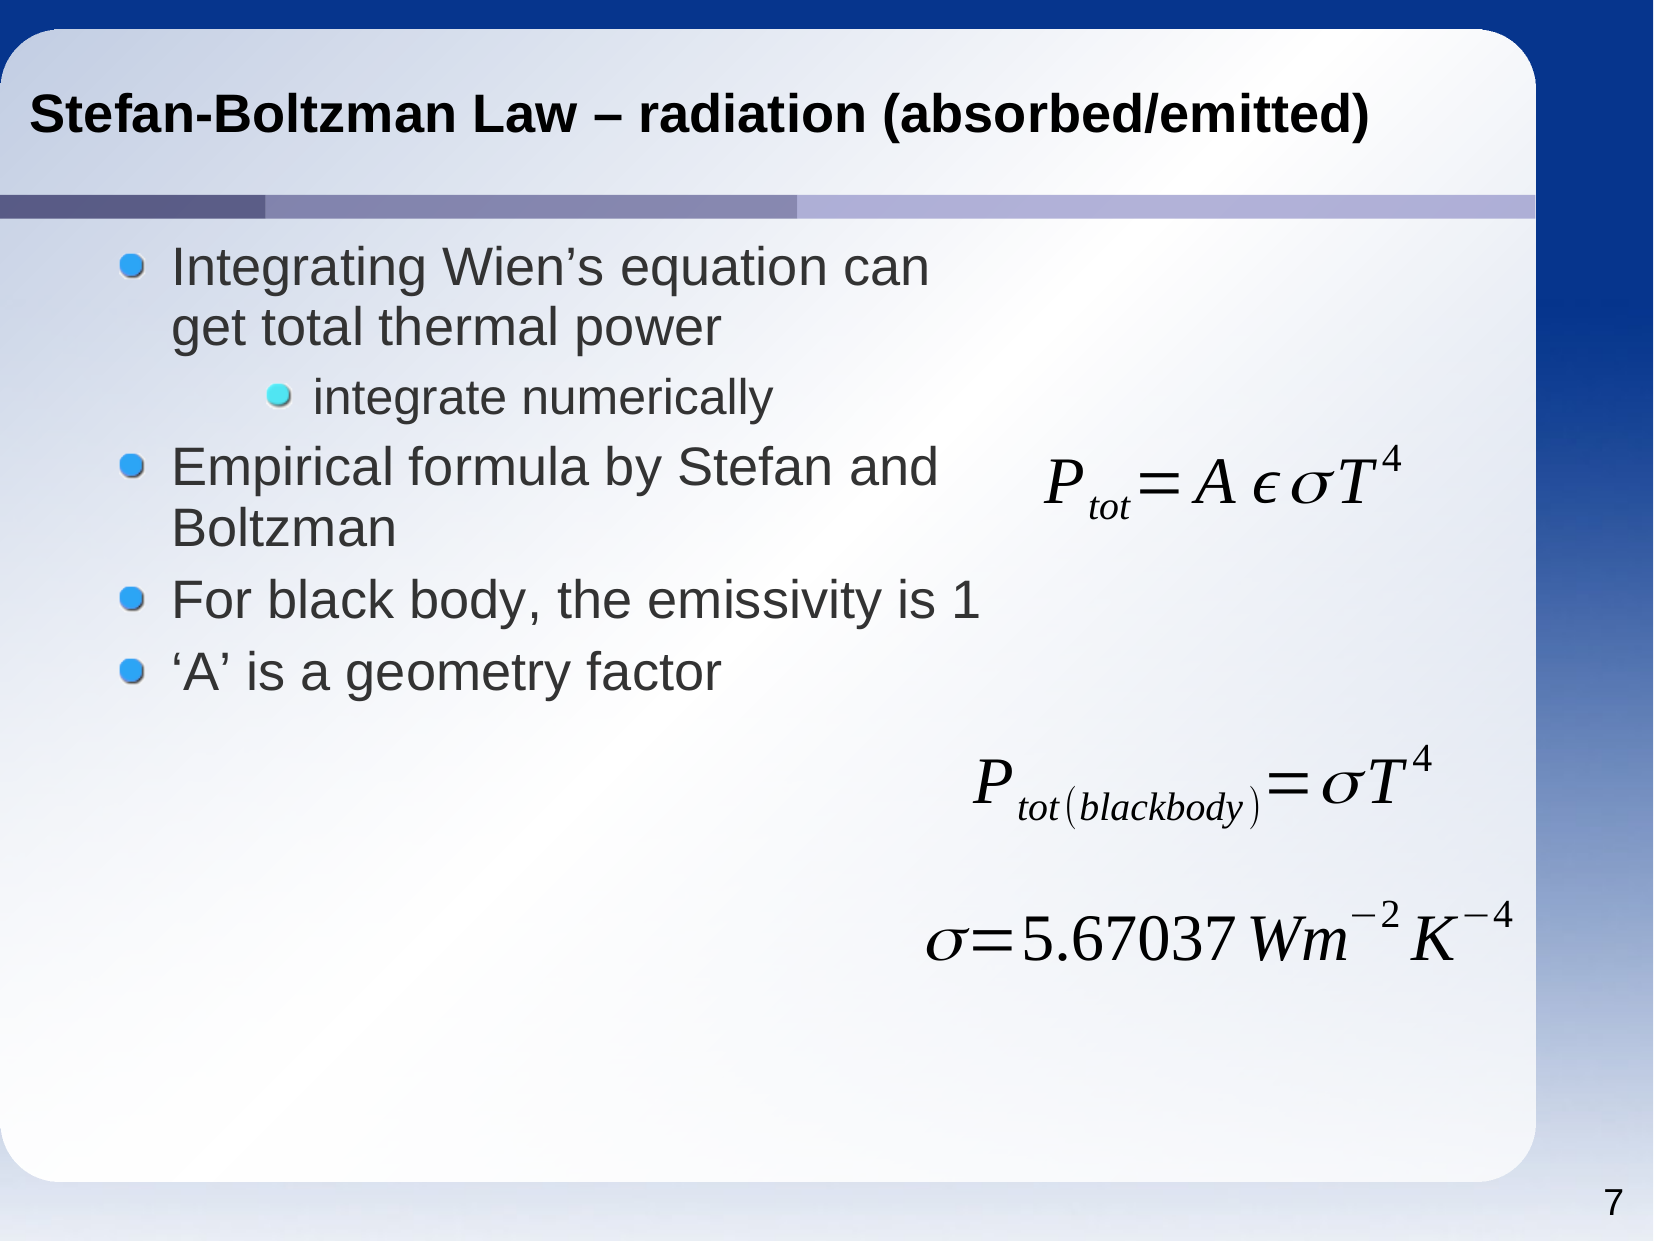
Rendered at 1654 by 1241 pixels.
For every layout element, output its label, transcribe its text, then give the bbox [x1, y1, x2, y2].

chart [1035, 435, 1410, 528]
chart [963, 735, 1441, 832]
picture [0, 0, 1654, 1241]
list Integrating Wien’s equation can get total thermal power integrate numerically Empirical formula by Stefan and Boltzman For black body, the emissivity is 1 ‘A’ is a geometry factor [29, 236, 1021, 1152]
title Stefan-Boltzman Law – radiation (absorbed/emitted) [29, 49, 1506, 178]
chart [915, 891, 1522, 976]
